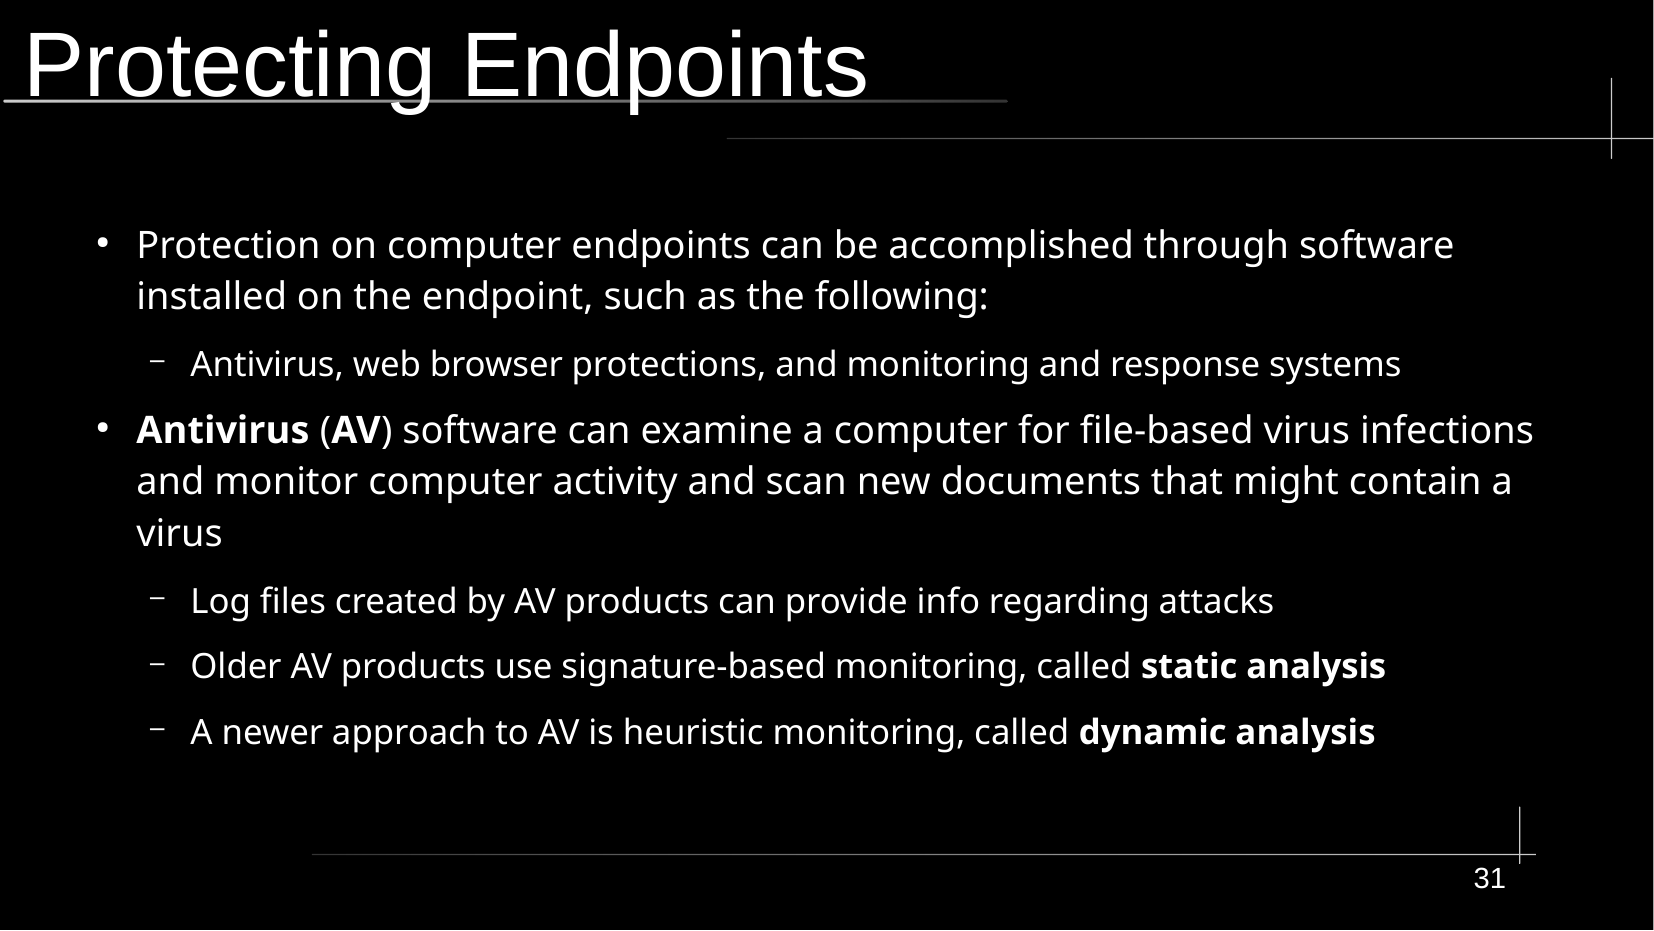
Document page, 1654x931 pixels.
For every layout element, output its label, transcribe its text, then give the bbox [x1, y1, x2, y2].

list Protection on computer endpoints can be accomplished through software installed on the endpoint, such as the following: Antivirus, web browser protections, and monitoring and response systems Antivirus (AV) software can examine a computer for file-based virus infections and monitor computer activity and scan new documents that might contain a virus Log files created by AV products can provide info regarding attacks Older AV products use signature-based monitoring, called static analysis A newer approach to AV is heuristic monitoring, called dynamic analysis [82, 217, 1571, 758]
title Protecting Endpoints [23, 11, 1589, 119]
